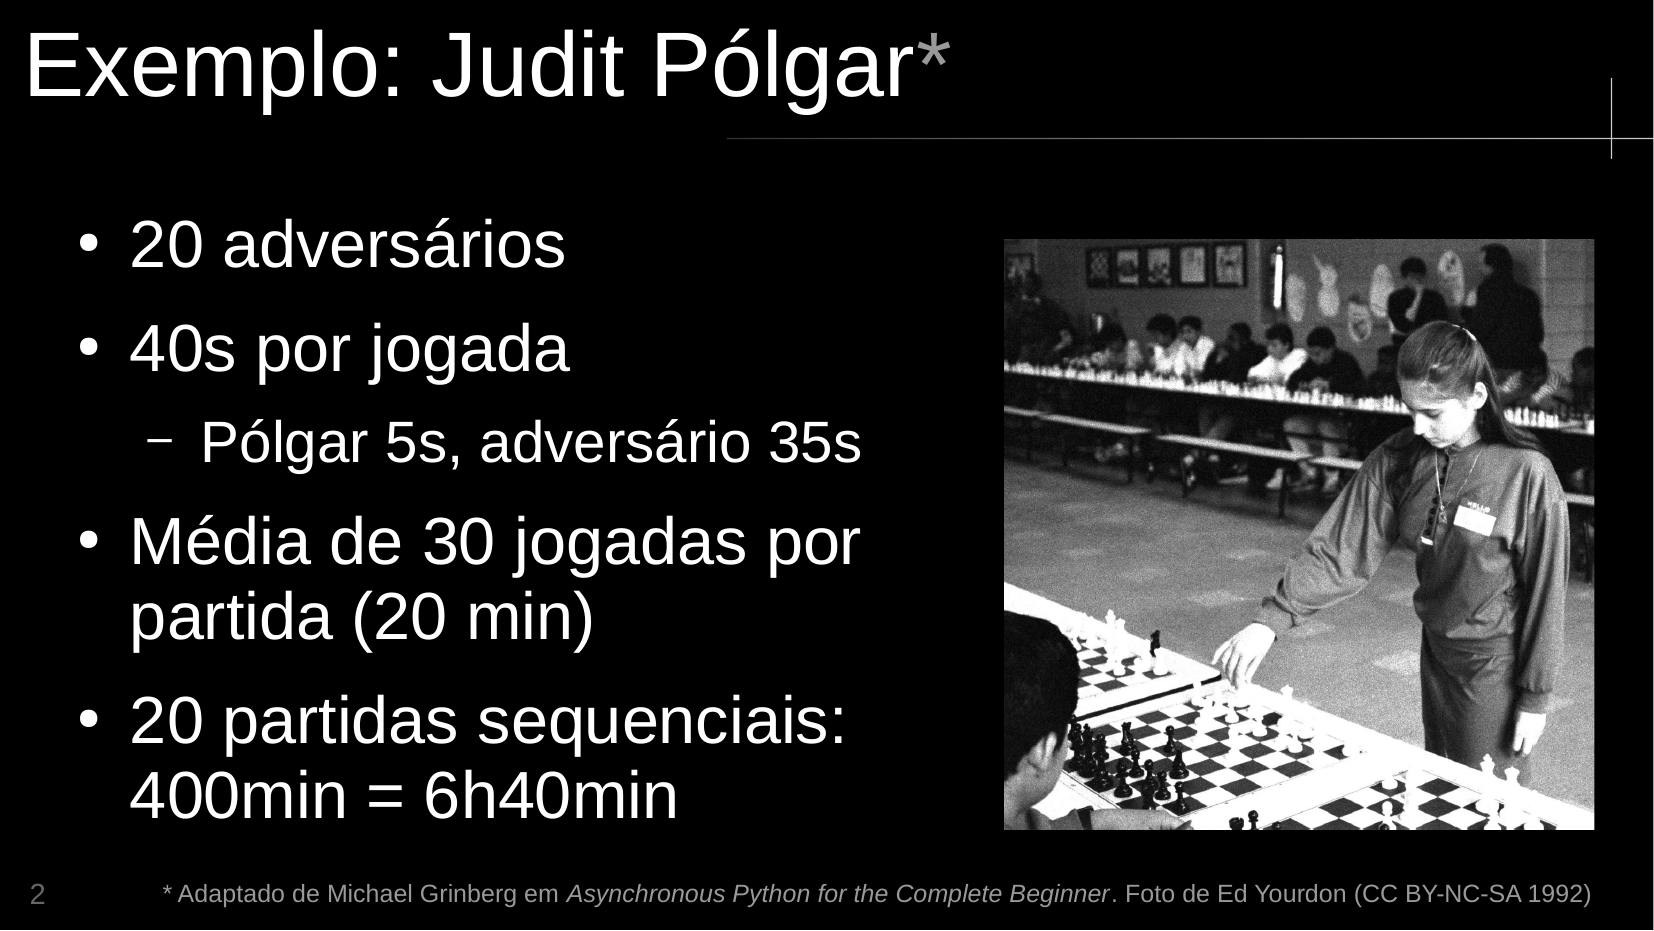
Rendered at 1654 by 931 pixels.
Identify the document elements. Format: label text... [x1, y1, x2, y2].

title Exemplo: Judit Pólgar* [23, 11, 1589, 119]
picture [1004, 239, 1595, 830]
text_box * Adaptado de Michael Grinberg em Asynchronous Python for the Complete Beginner. Foto de Ed Yourdon (CC BY-NC-SA 1992) [147, 872, 1654, 916]
list 20 adversários 40s por jogada Pólgar 5s, adversário 35s Média de 30 jogadas por partida (20 min) 20 partidas sequenciais: 400min = 6h40min [59, 206, 945, 857]
